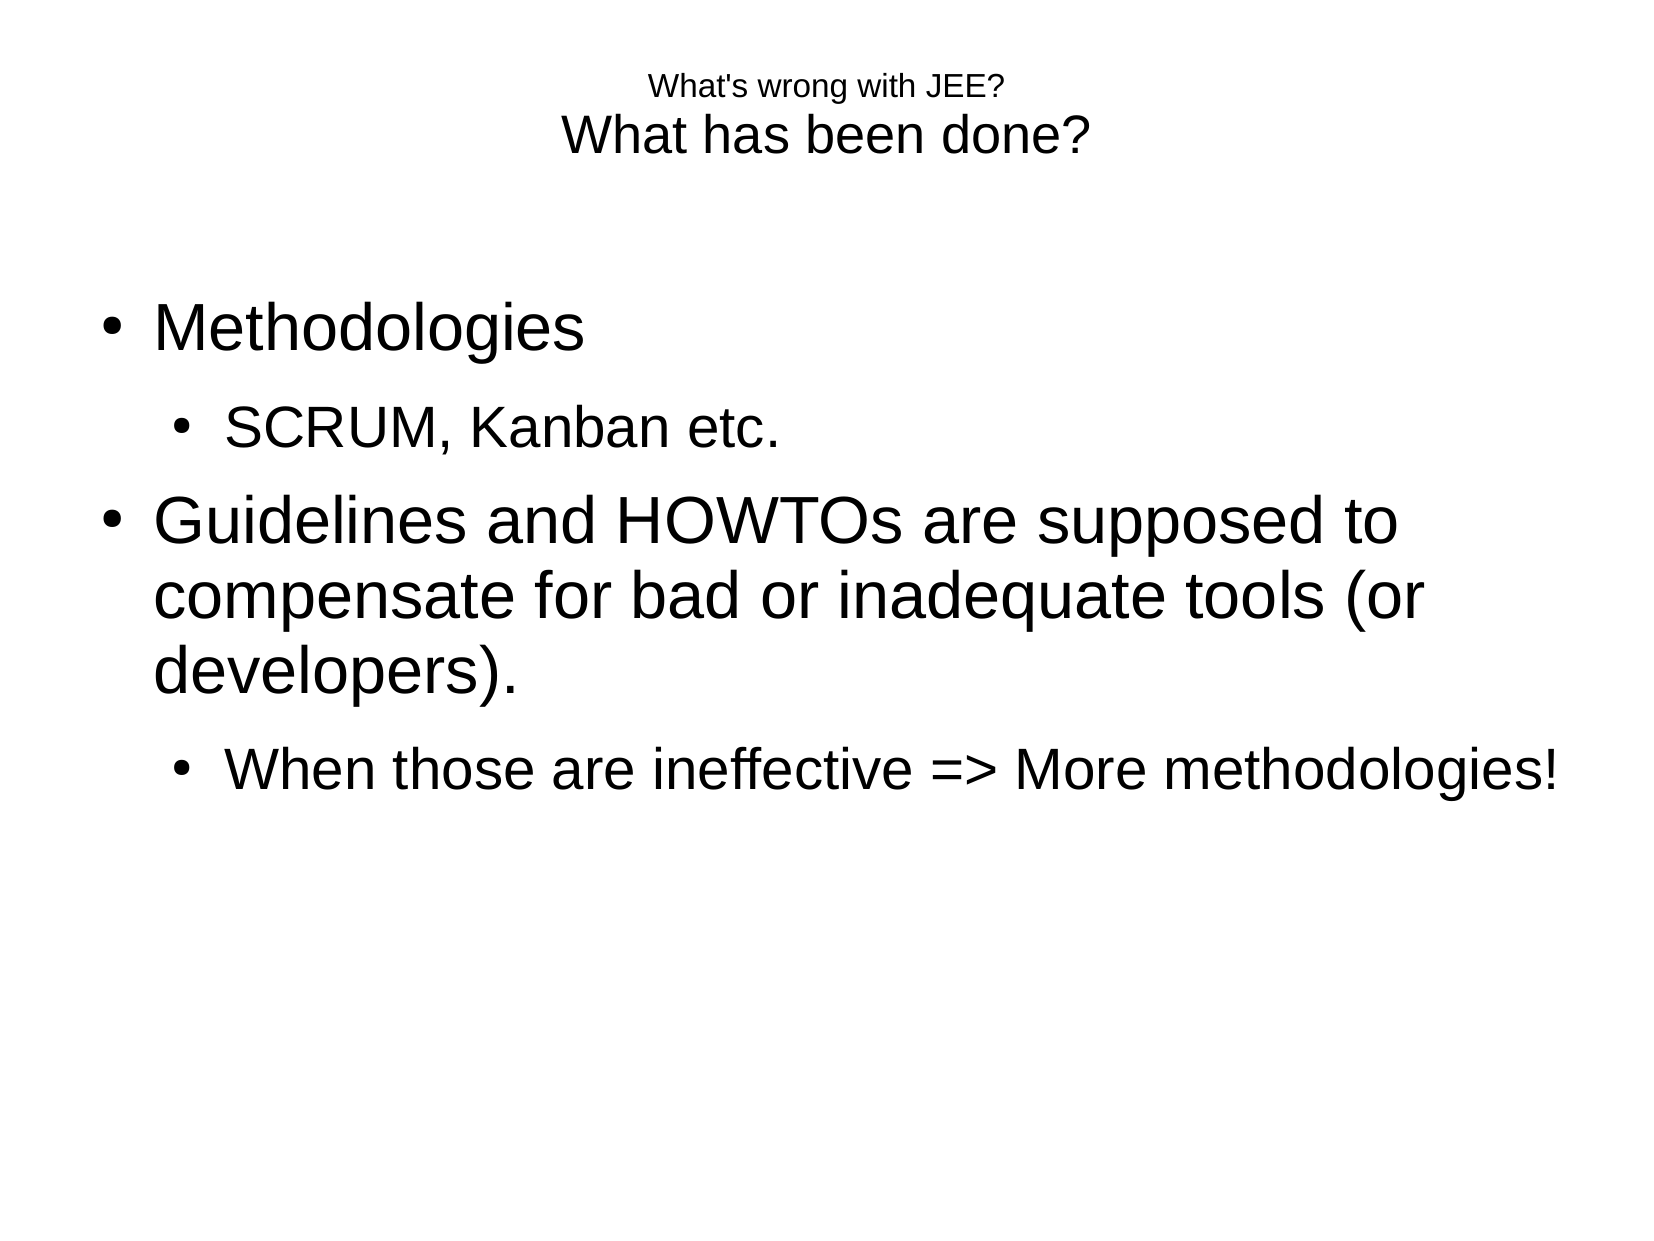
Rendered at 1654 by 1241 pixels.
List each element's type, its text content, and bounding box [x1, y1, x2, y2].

list Methodologies SCRUM, Kanban etc. Guidelines and HOWTOs are supposed to compensate for bad or inadequate tools (or developers). When those are ineffective => More methodologies! [82, 290, 1571, 1109]
title What's wrong with JEE? What has been done? [82, 47, 1571, 186]
